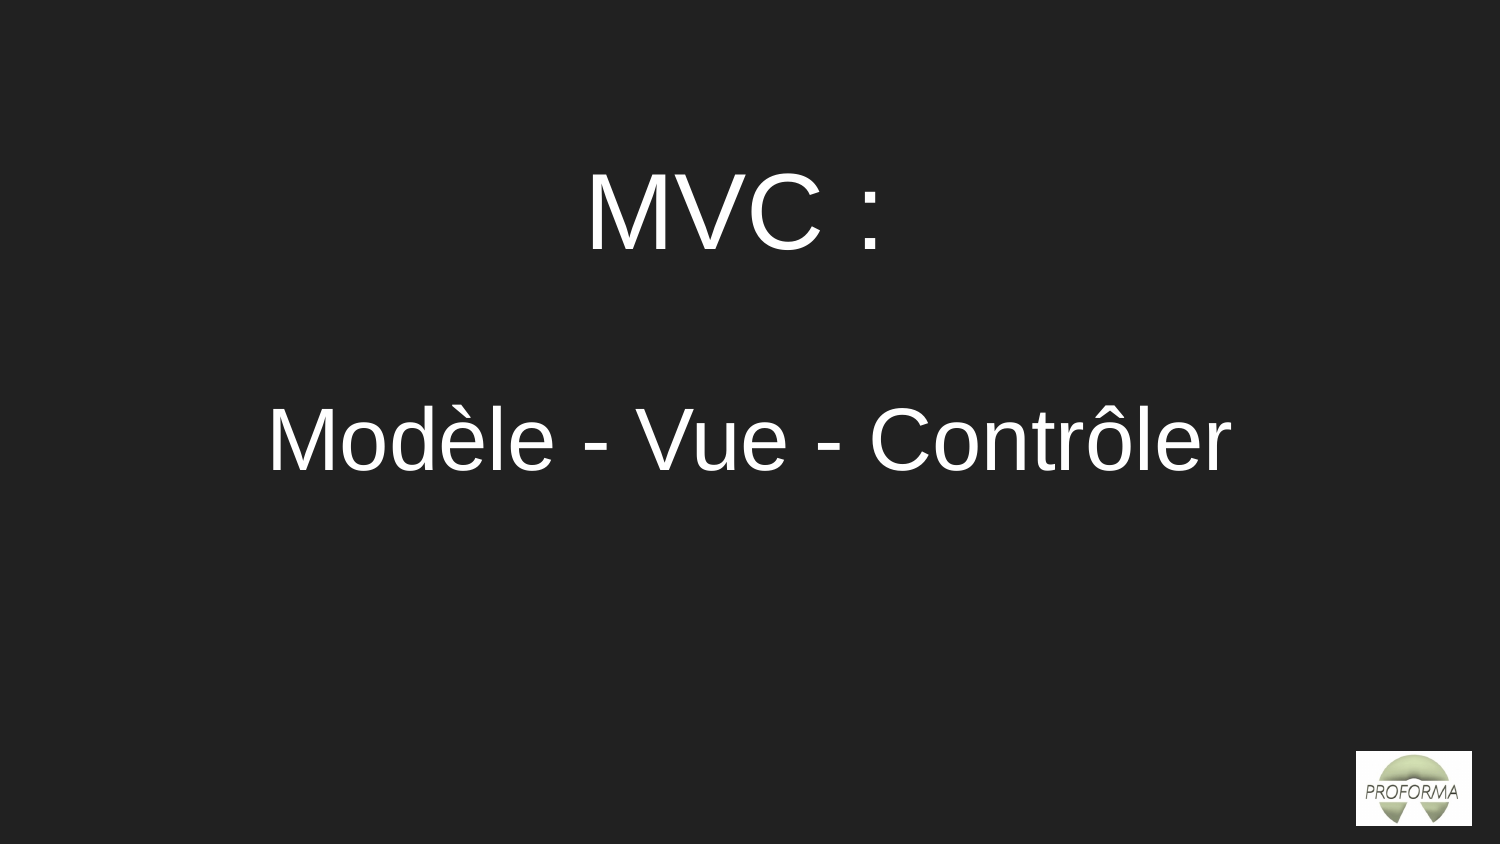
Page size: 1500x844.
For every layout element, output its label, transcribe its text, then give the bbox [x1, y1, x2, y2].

picture [1356, 751, 1472, 826]
subtitle Modèle - Vue - Contrôler [51, 375, 1449, 506]
title MVC : [51, 123, 1449, 288]
